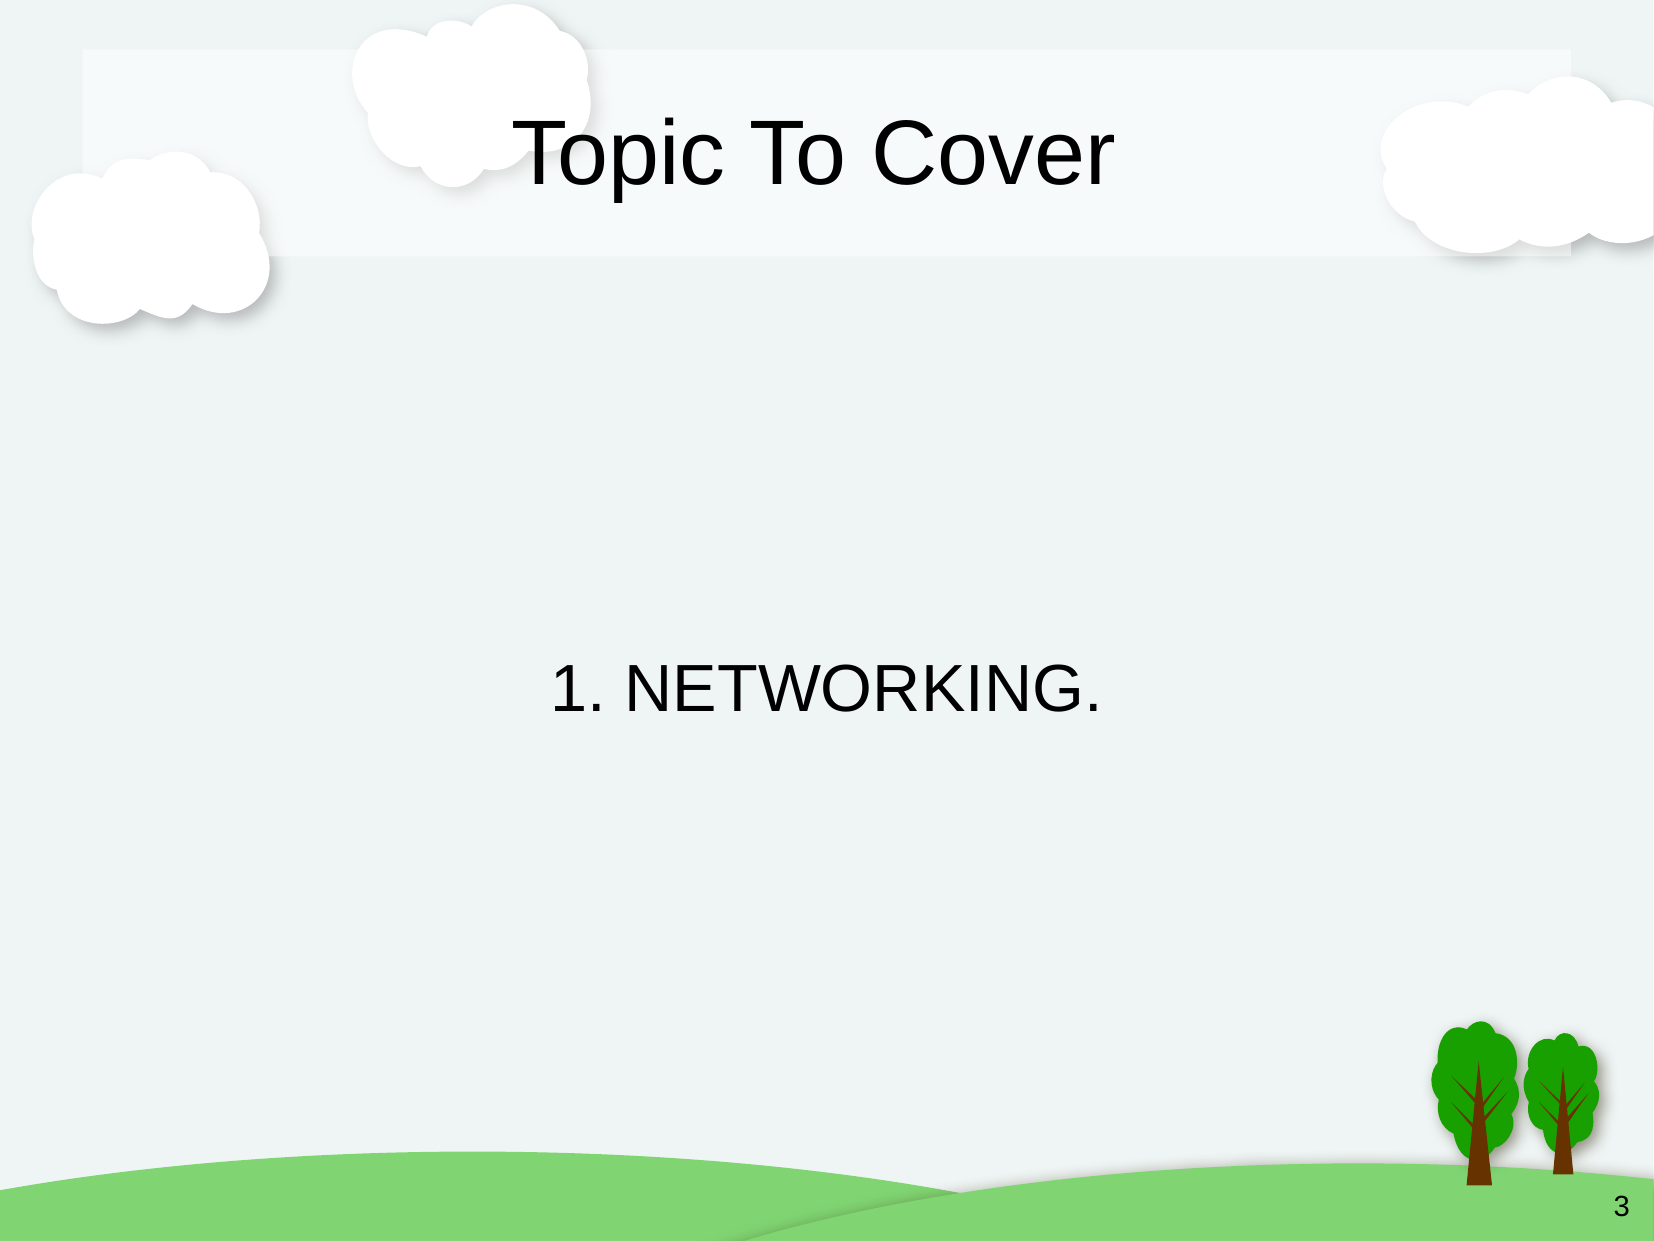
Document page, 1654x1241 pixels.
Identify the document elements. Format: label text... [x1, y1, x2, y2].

title Topic To Cover [82, 49, 1571, 257]
subtitle NETWORKING. [82, 290, 1571, 1087]
